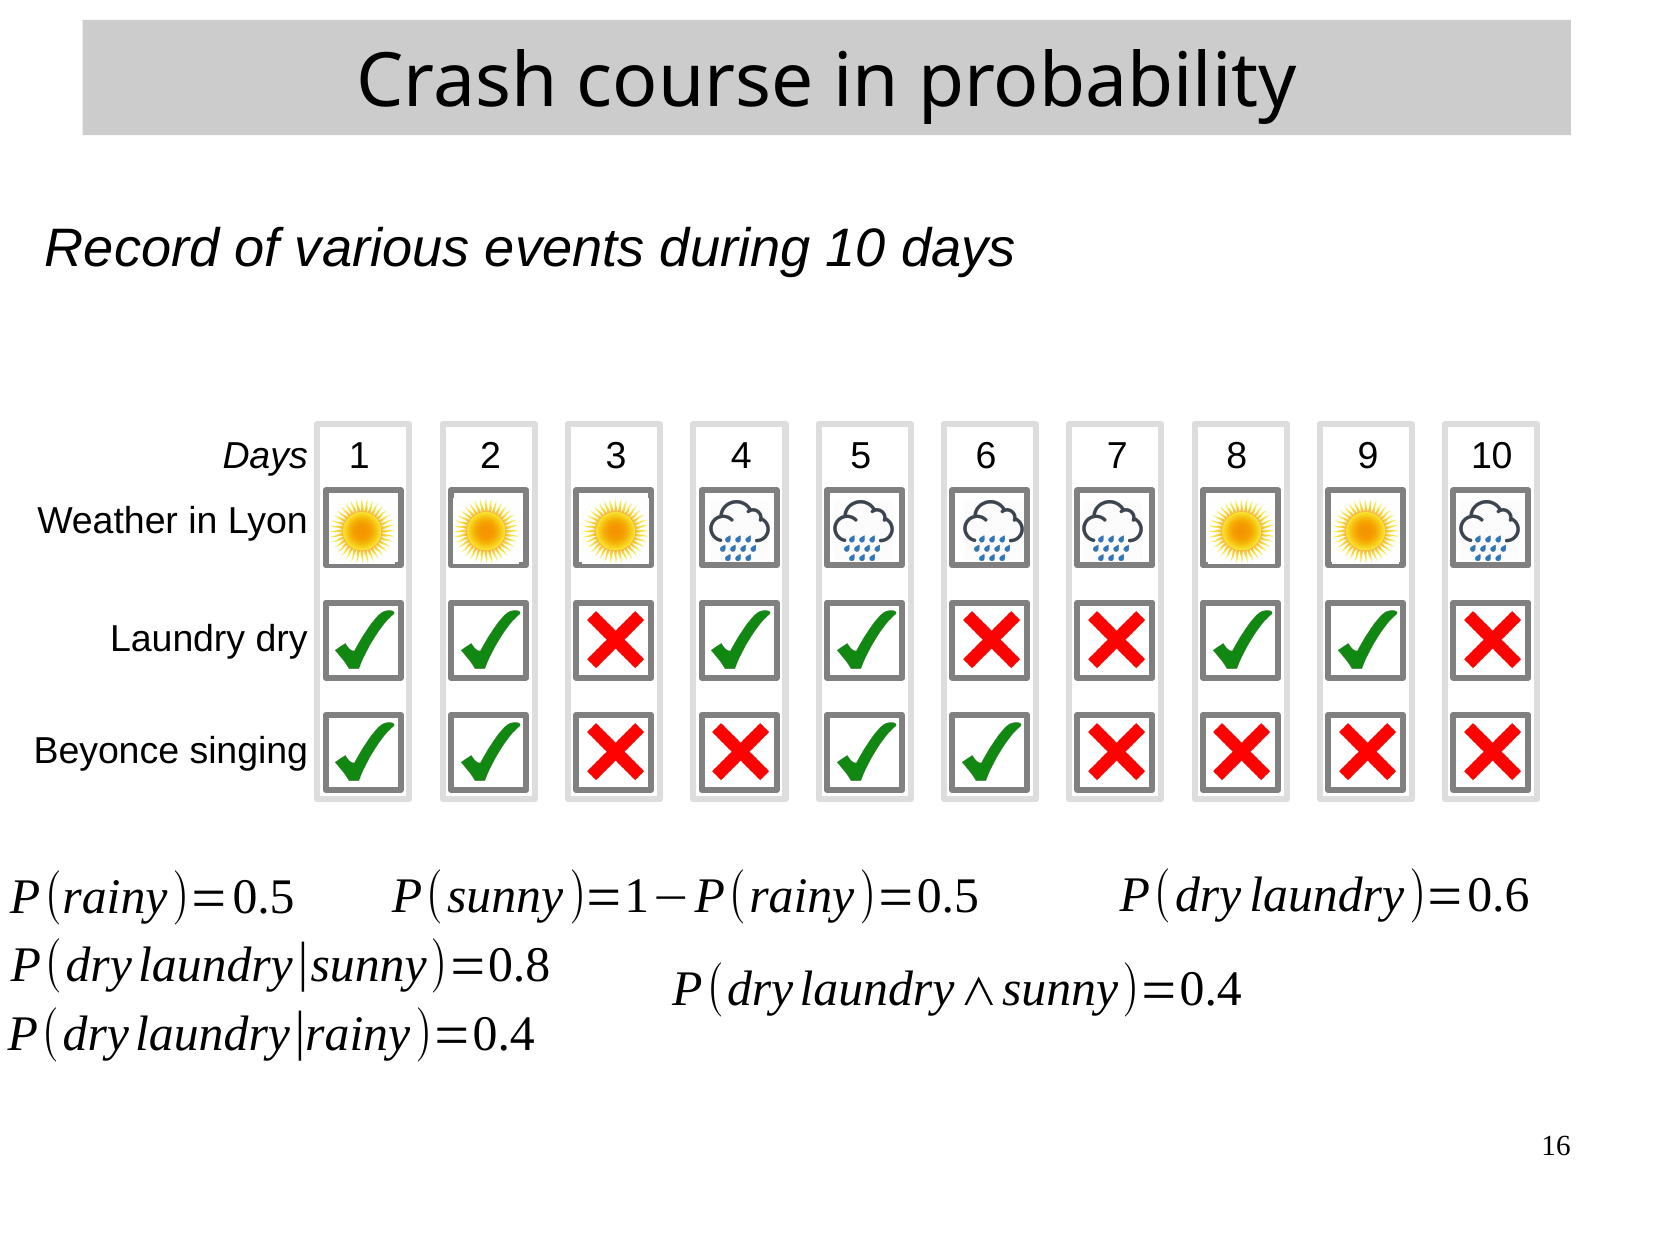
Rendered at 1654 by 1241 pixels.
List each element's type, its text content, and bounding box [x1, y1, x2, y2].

picture [833, 500, 894, 561]
picture [1086, 609, 1147, 670]
chart [0, 868, 301, 928]
picture [334, 609, 395, 670]
text_box 8 [1211, 427, 1272, 485]
picture [585, 609, 646, 670]
picture [329, 498, 395, 565]
picture [836, 609, 897, 670]
text_box 1 [334, 427, 395, 485]
text_box Weather in Lyon [7, 491, 314, 552]
picture [1211, 721, 1272, 782]
picture [582, 498, 649, 565]
text_box 10 [1456, 427, 1534, 527]
title Crash course in probability [82, 19, 1571, 136]
text_box 10 [1456, 493, 1525, 527]
picture [963, 500, 1024, 561]
picture [1086, 721, 1147, 782]
text_box 5 [835, 427, 896, 485]
picture [961, 721, 1022, 782]
text_box Days [7, 426, 314, 487]
chart [662, 960, 1252, 1021]
text_box Record of various events during 10 days [30, 210, 1216, 286]
picture [460, 609, 521, 670]
text_box Laundry dry [7, 609, 314, 670]
text_box 4 [716, 427, 777, 485]
chart [0, 1005, 544, 1066]
picture [710, 609, 771, 670]
picture [460, 721, 521, 782]
picture [1212, 609, 1273, 670]
text_box 2 [465, 427, 526, 485]
picture [1462, 609, 1523, 670]
picture [1332, 498, 1399, 565]
picture [710, 721, 771, 782]
picture [961, 609, 1022, 670]
picture [1459, 500, 1520, 561]
picture [836, 721, 897, 782]
chart [381, 867, 987, 927]
chart [0, 936, 559, 997]
chart [1111, 865, 1537, 926]
picture [1462, 721, 1523, 782]
picture [1337, 609, 1398, 670]
text_box 7 [1092, 427, 1153, 485]
text_box Beyonce singing [7, 722, 314, 783]
picture [1082, 500, 1143, 561]
picture [1337, 721, 1398, 782]
text_box 9 [1342, 427, 1403, 485]
text_box 3 [590, 427, 651, 485]
picture [1208, 498, 1275, 565]
picture [453, 498, 519, 565]
picture [585, 721, 646, 782]
picture [334, 721, 395, 782]
text_box 6 [960, 427, 1021, 485]
picture [709, 500, 770, 561]
